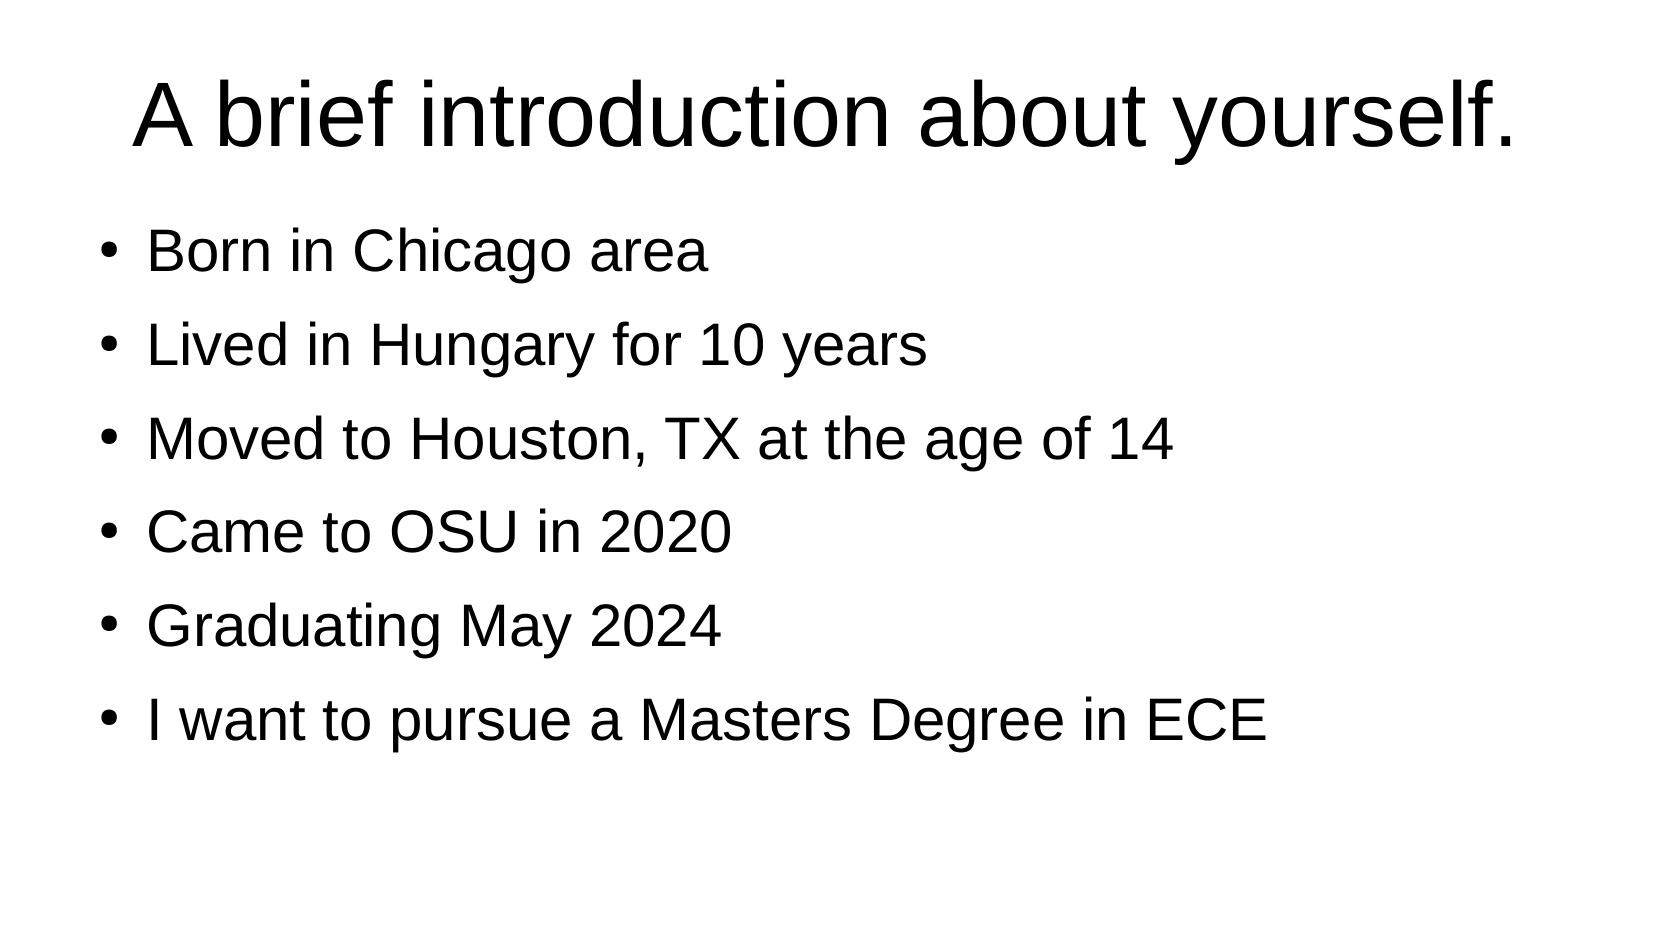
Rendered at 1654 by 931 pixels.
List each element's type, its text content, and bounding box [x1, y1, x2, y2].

list Born in Chicago area Lived in Hungary for 10 years Moved to Houston, TX at the age of 14 Came to OSU in 2020 Graduating May 2024 I want to pursue a Masters Degree in ECE [82, 217, 1571, 758]
title A brief introduction about yourself. [82, 37, 1571, 193]
